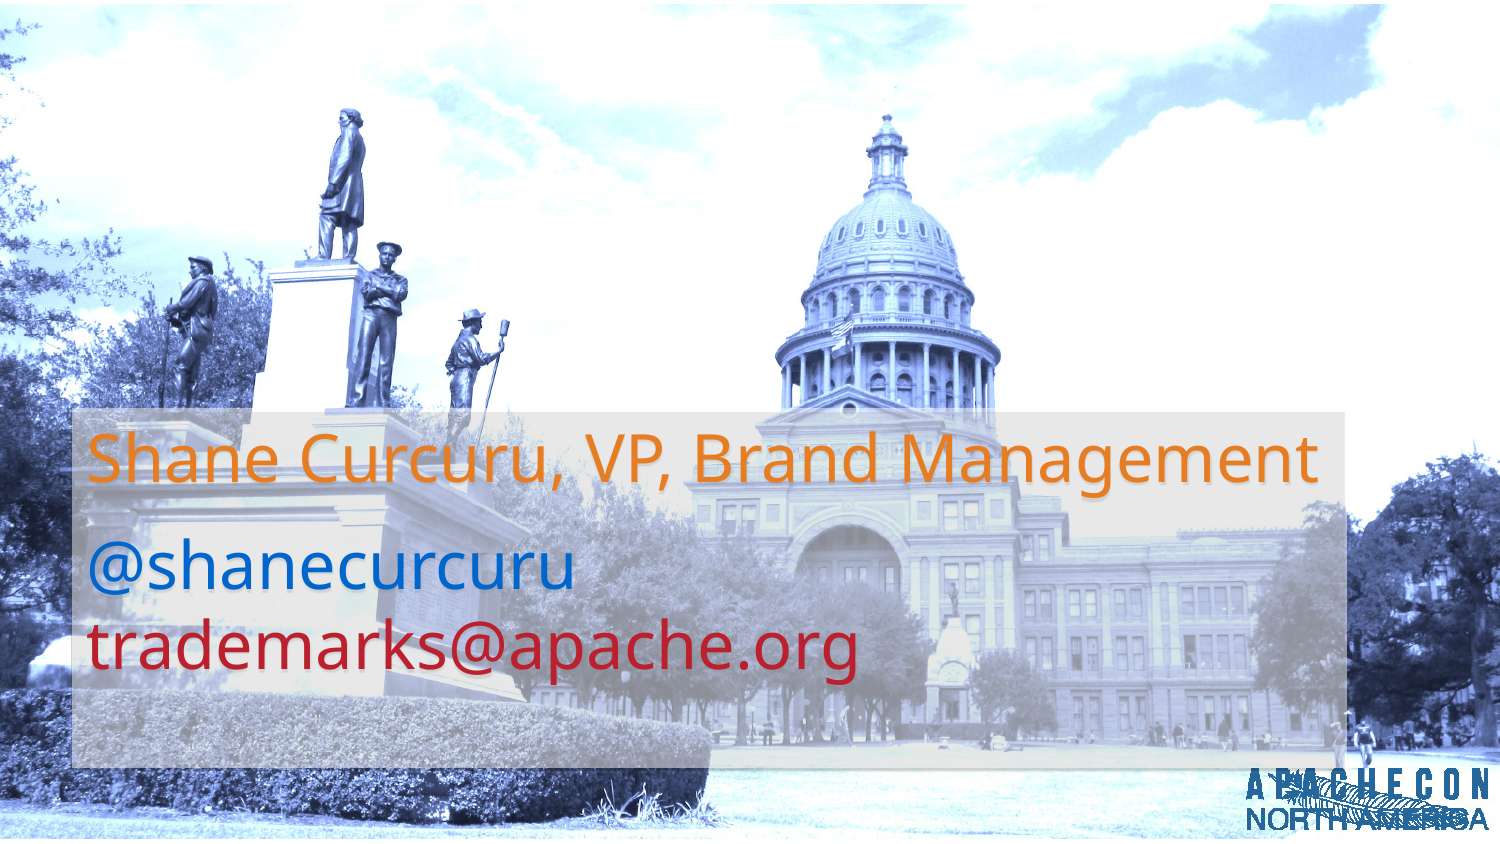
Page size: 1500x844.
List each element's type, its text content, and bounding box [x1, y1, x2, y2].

picture [0, 0, 1500, 844]
title Shane Curcuru, VP, Brand Management @shanecurcuru trademarks@apache.org [71, 407, 1347, 768]
